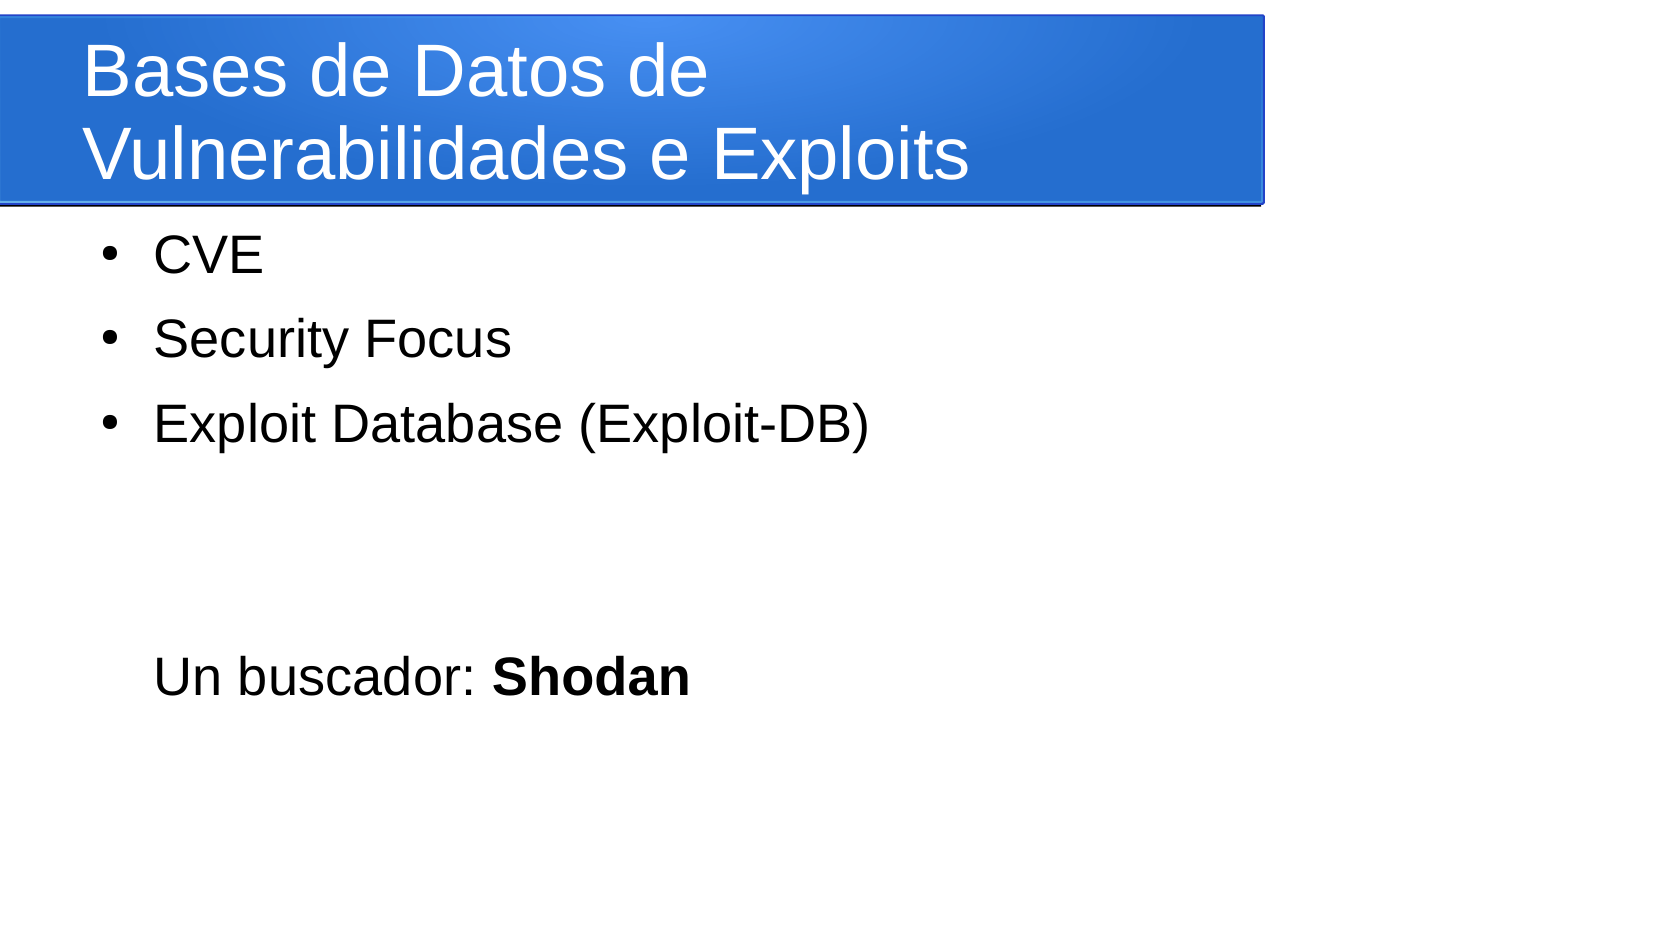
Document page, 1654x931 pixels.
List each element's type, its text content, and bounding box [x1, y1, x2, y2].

title Bases de Datos de Vulnerabilidades e Exploits [82, 29, 1235, 196]
list CVE Security Focus Exploit Database (Exploit-DB) Un buscador: Shodan [82, 224, 1571, 764]
